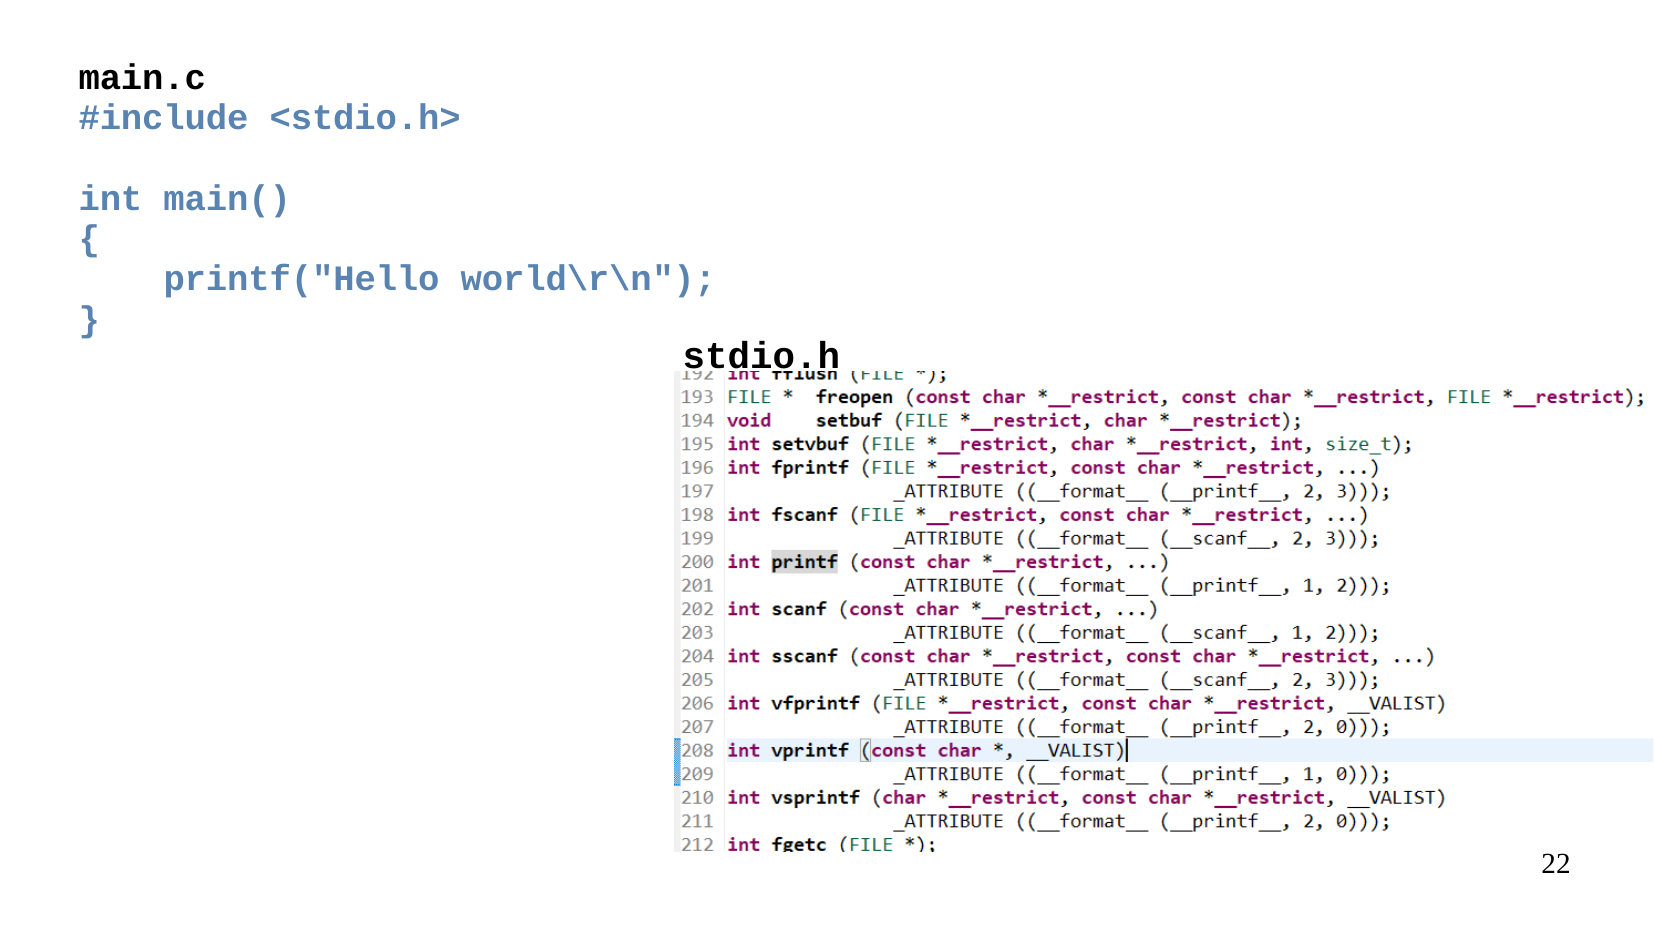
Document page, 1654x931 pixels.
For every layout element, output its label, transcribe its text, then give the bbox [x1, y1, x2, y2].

picture [674, 371, 1654, 852]
list main.c #include <stdio.h> int main() { printf("Hello world\r\n"); } [78, 60, 736, 346]
text_box stdio.h [667, 330, 856, 388]
